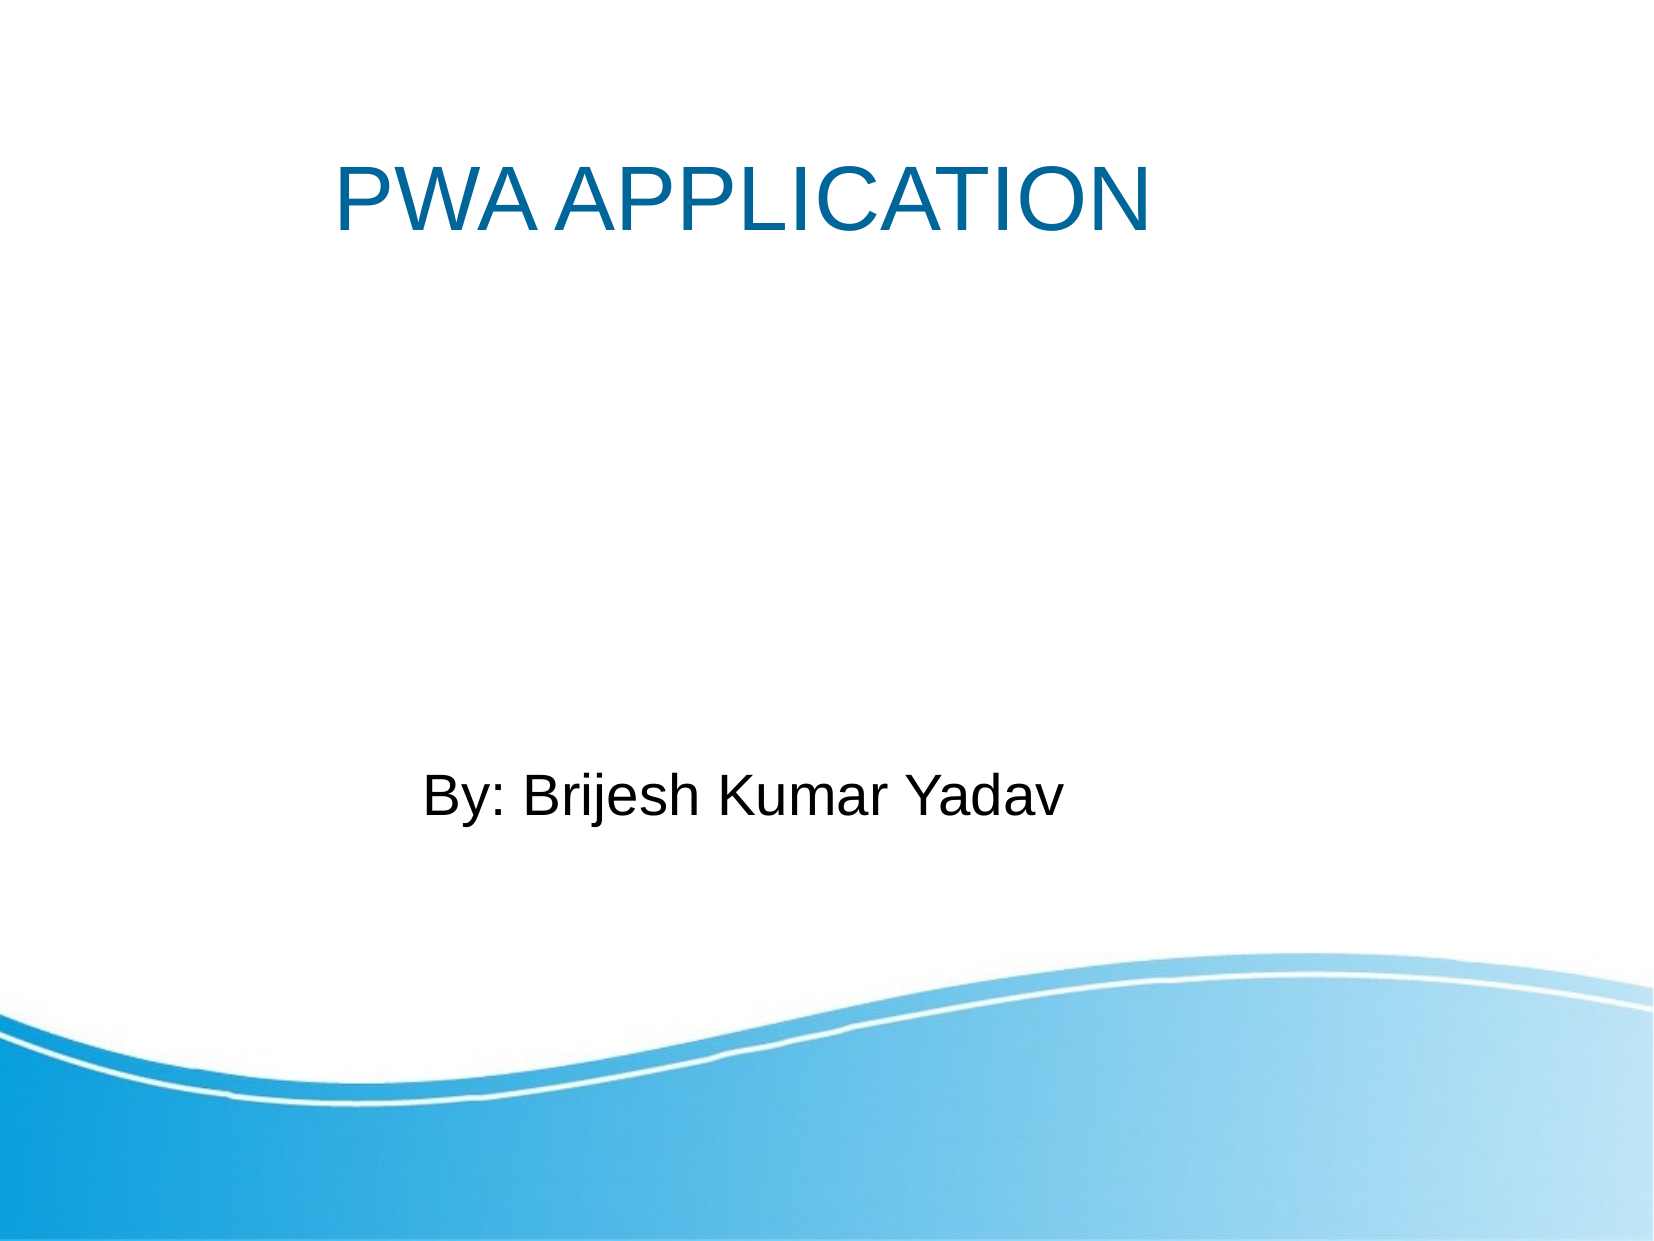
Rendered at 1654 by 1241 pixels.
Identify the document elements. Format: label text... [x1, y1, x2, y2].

picture [0, 952, 1654, 1241]
title PWA APPLICATION By: Brijesh Kumar Yadav [0, 202, 1489, 773]
